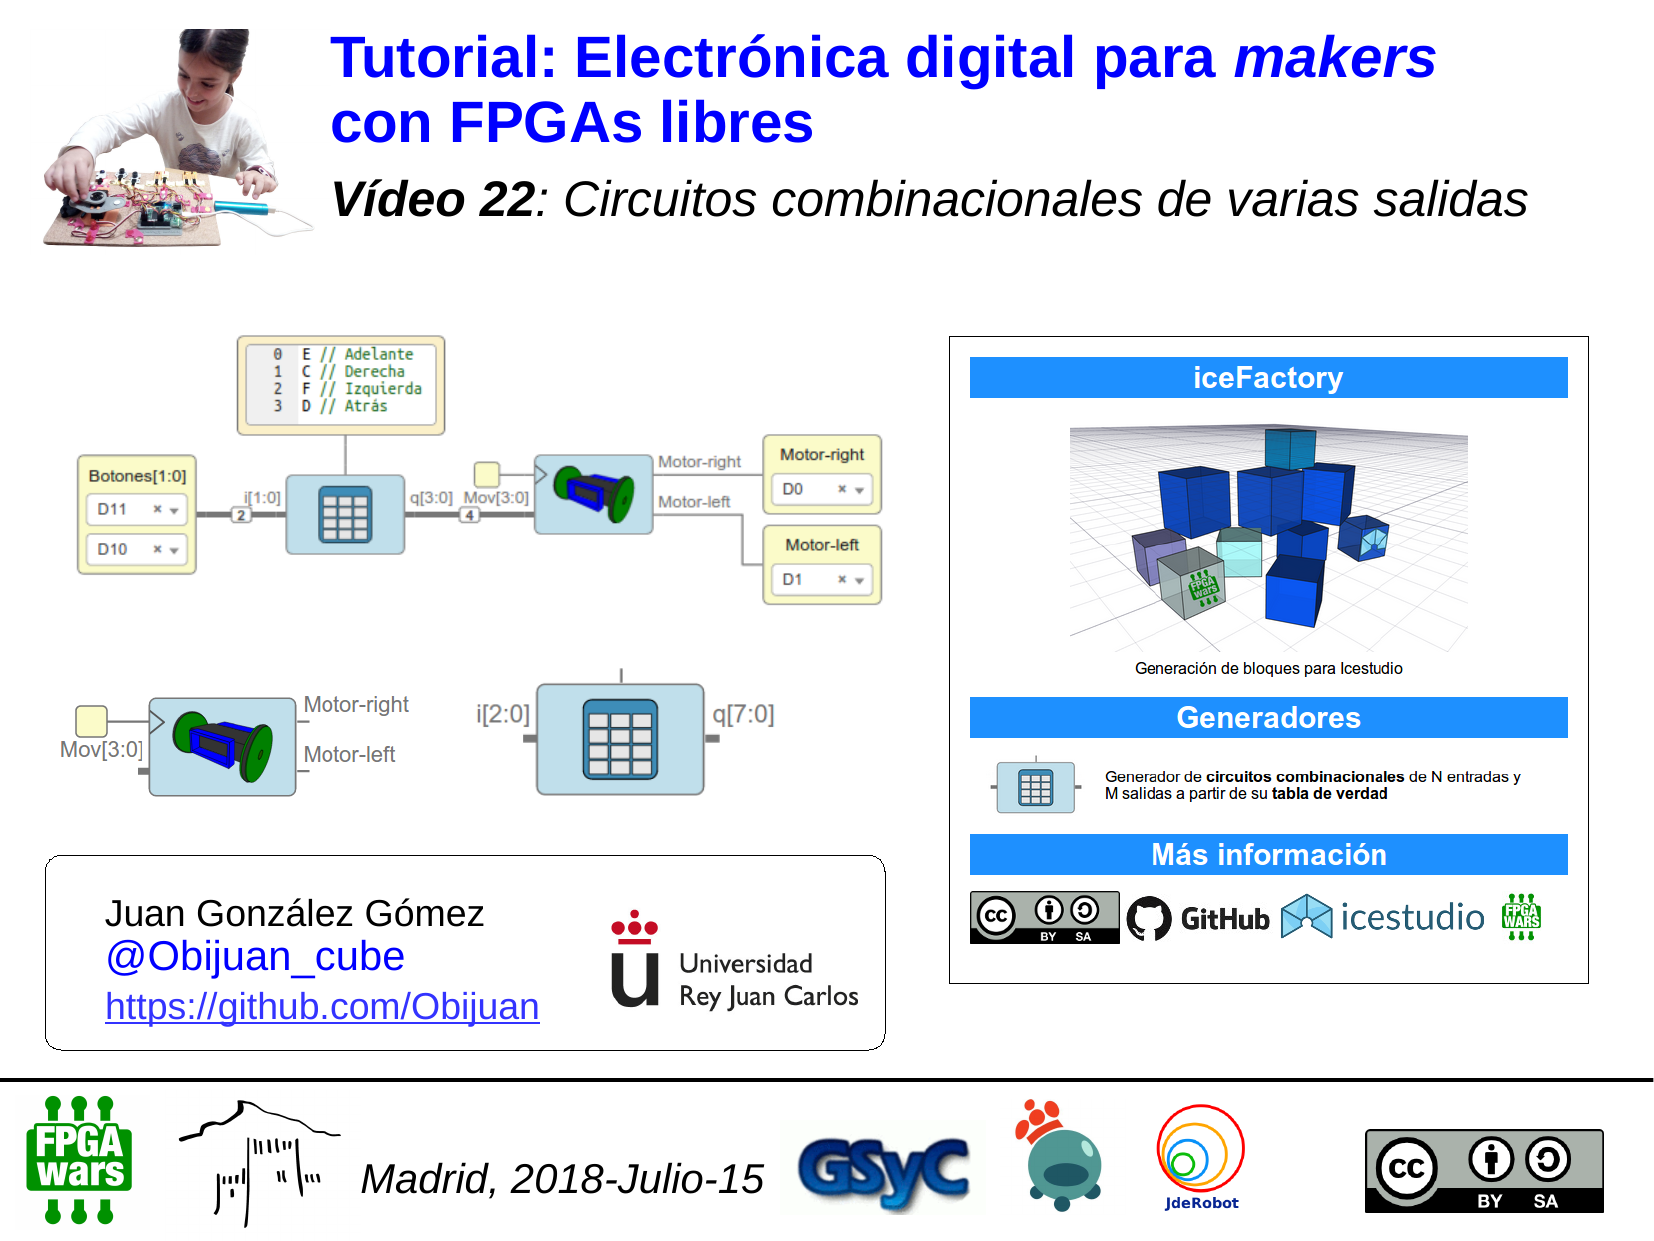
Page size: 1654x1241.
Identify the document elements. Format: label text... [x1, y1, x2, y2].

text_box Juan González Gómez [90, 885, 601, 946]
picture [595, 899, 871, 1021]
text_box [45, 855, 886, 1051]
text_box @Obijuan_cube [90, 925, 451, 1001]
picture [1365, 1120, 1604, 1221]
picture [780, 1120, 986, 1216]
text_box https://github.com/Obijuan [90, 978, 556, 1036]
picture [165, 1089, 361, 1241]
title Tutorial: Electrónica digital para makers con FPGAs libres [330, 15, 1471, 143]
text_box Madrid, 2018-Julio-15 [345, 1132, 781, 1226]
picture [15, 1095, 150, 1231]
picture [1000, 1099, 1126, 1216]
text_box Vídeo 22: Circuitos combinacionales de varias salidas [330, 143, 1561, 256]
picture [48, 674, 421, 804]
picture [1140, 1094, 1261, 1216]
picture [470, 657, 781, 805]
picture [30, 29, 901, 631]
picture [924, 314, 1606, 1006]
